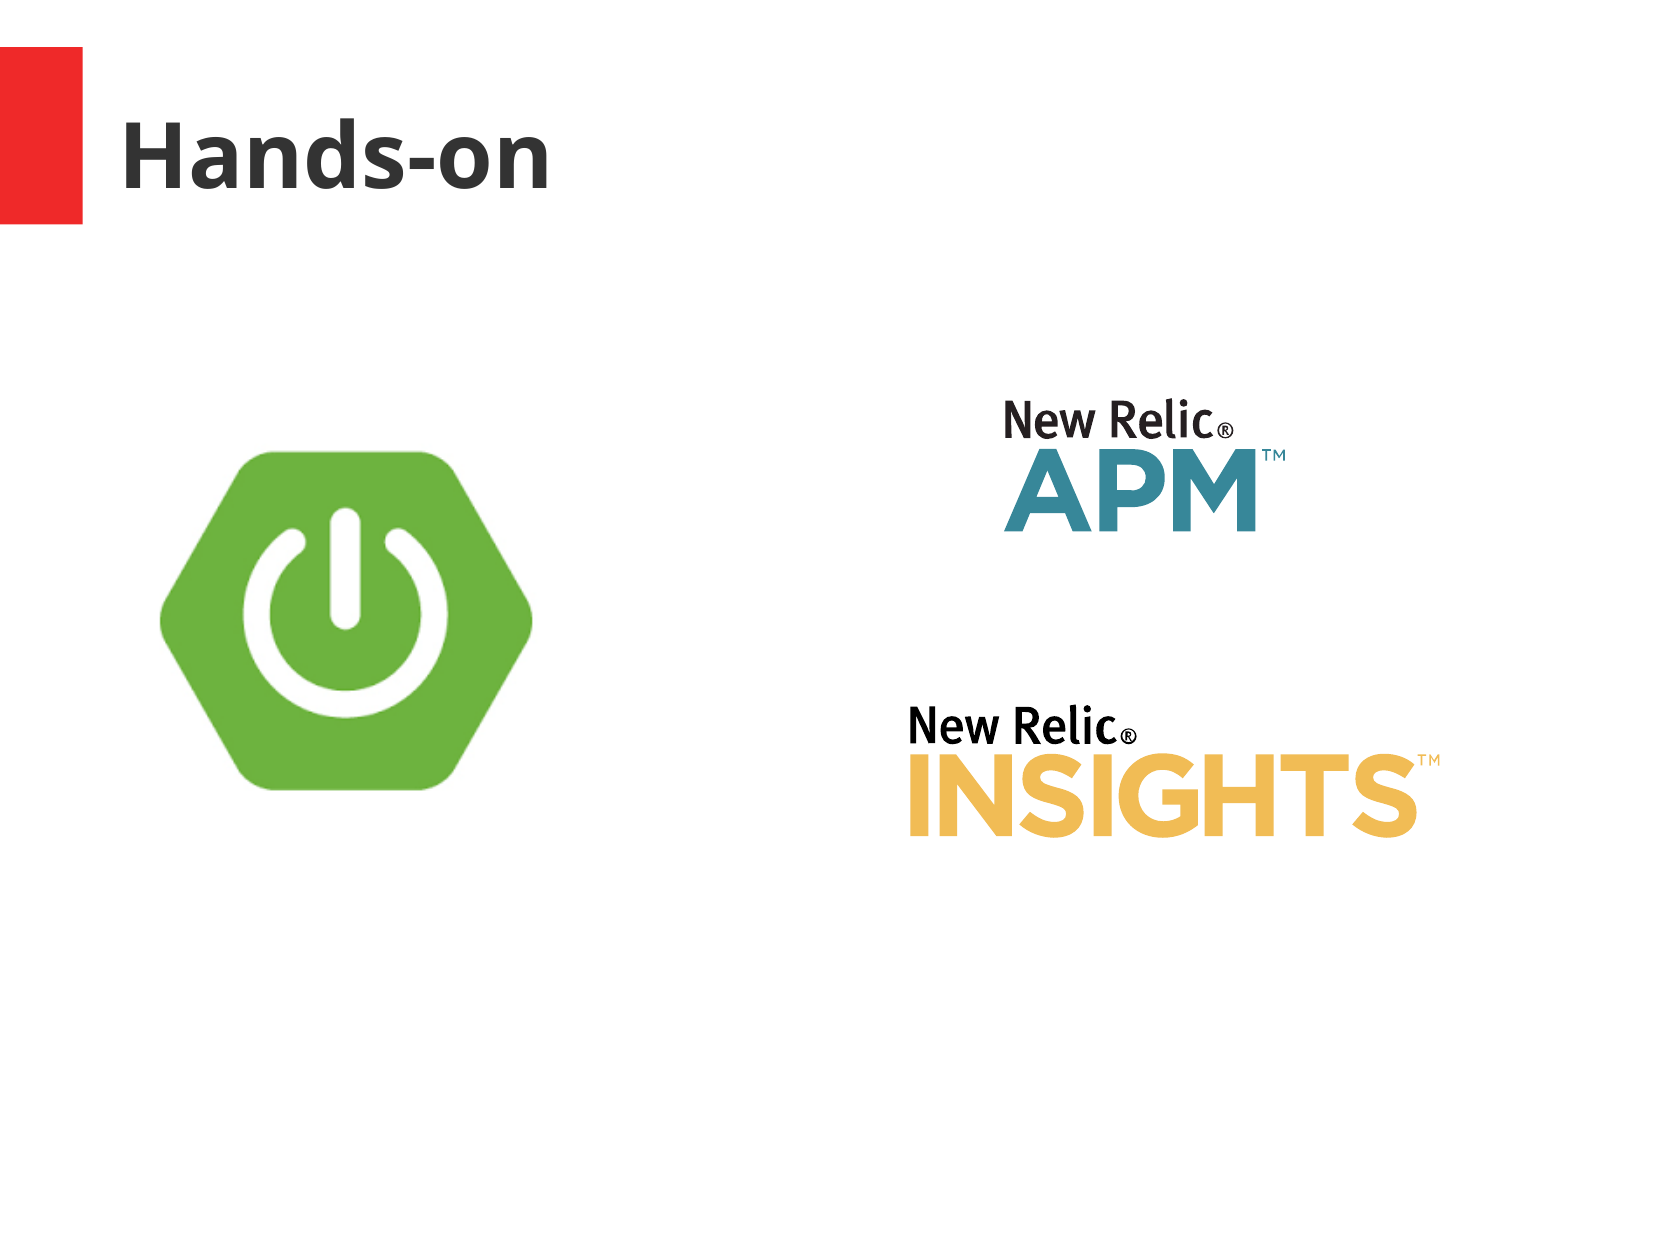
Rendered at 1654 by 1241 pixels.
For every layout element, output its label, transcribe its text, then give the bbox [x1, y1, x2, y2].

title Hands-on [118, 49, 1571, 257]
picture [150, 423, 543, 817]
picture [1003, 398, 1285, 532]
picture [909, 703, 1441, 839]
